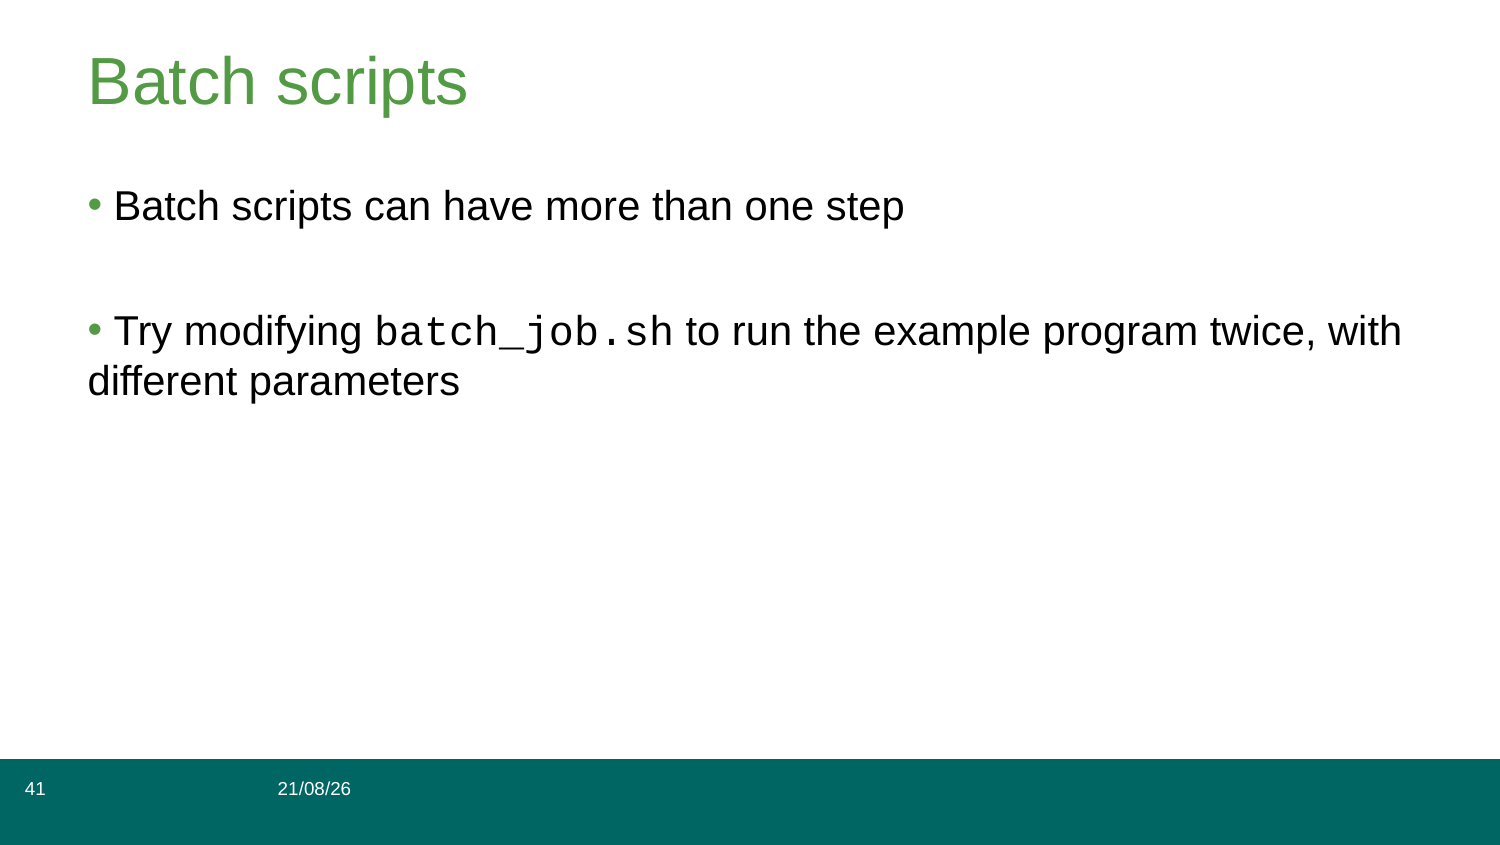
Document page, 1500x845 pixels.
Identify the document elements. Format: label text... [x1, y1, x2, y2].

list Batch scripts can have more than one step Try modifying batch_job.sh to run the example program twice, with different parameters [87, 178, 1461, 545]
text_box 05/05/18 [277, 776, 553, 799]
title Batch scripts [87, 37, 1426, 132]
text_box <number> [24, 776, 76, 799]
